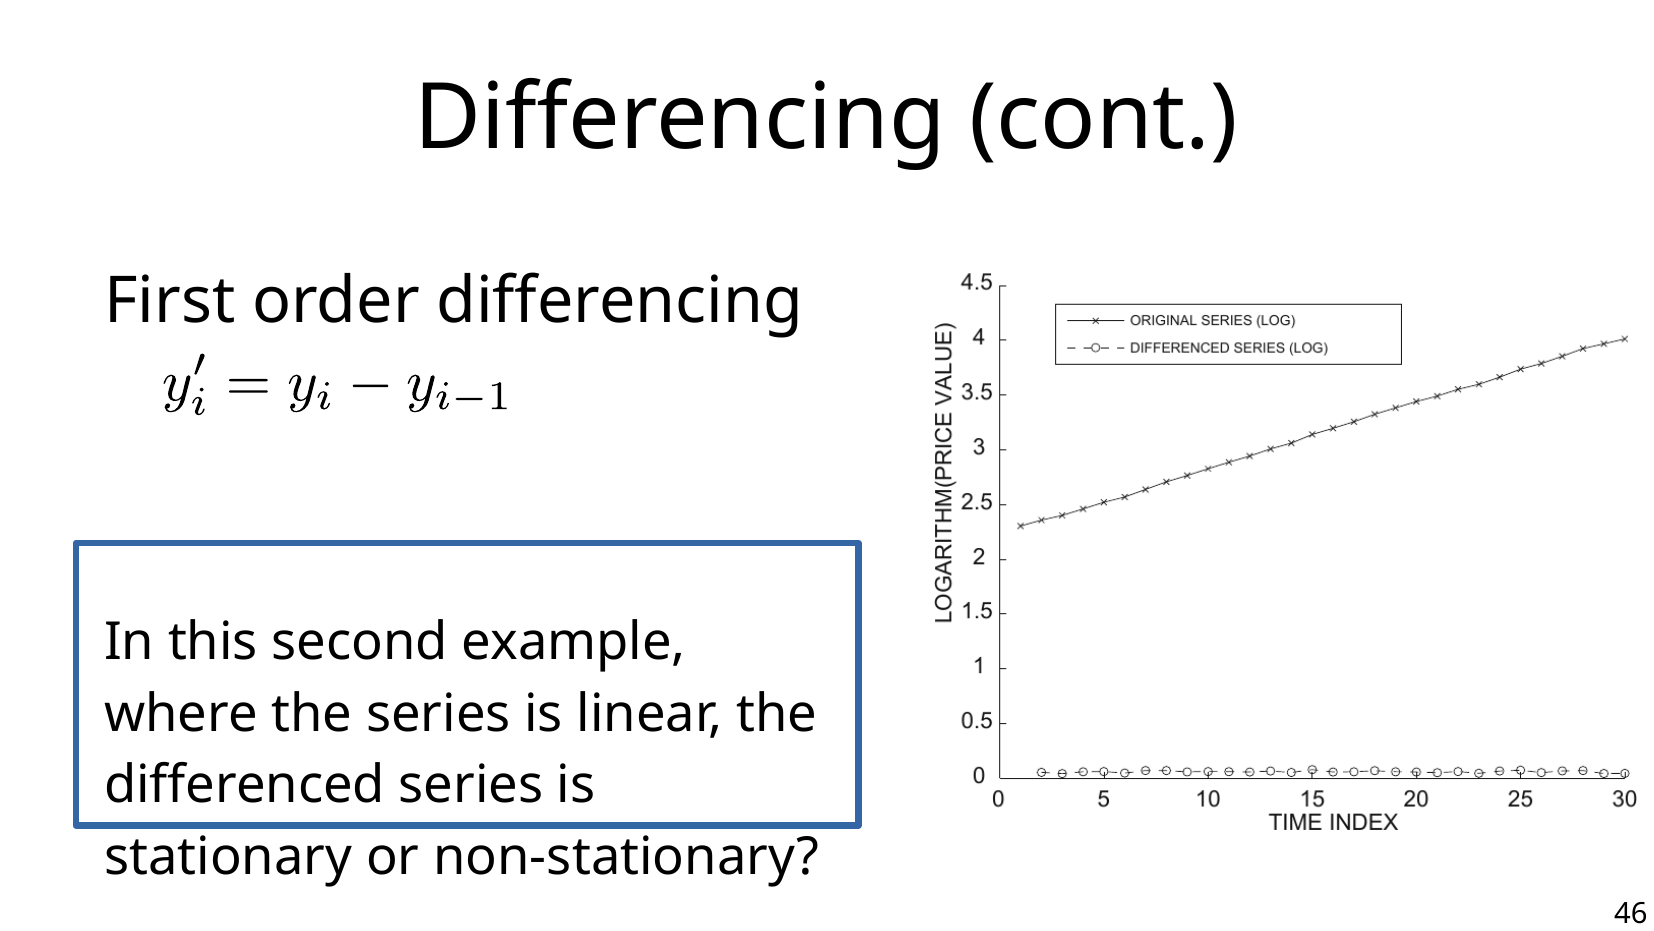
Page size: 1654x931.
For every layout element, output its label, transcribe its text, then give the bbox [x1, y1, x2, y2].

list First order differencing In this second example, where the series is linear, the differenced series is stationary or non-stationary? [79, 546, 834, 822]
picture [930, 259, 1639, 833]
list First order differencing In this second example, where the series is linear, the differenced series is stationary or non-stationary? [35, 253, 834, 900]
title Differencing (cont.) [82, 1, 1571, 226]
text_box [161, 353, 511, 416]
